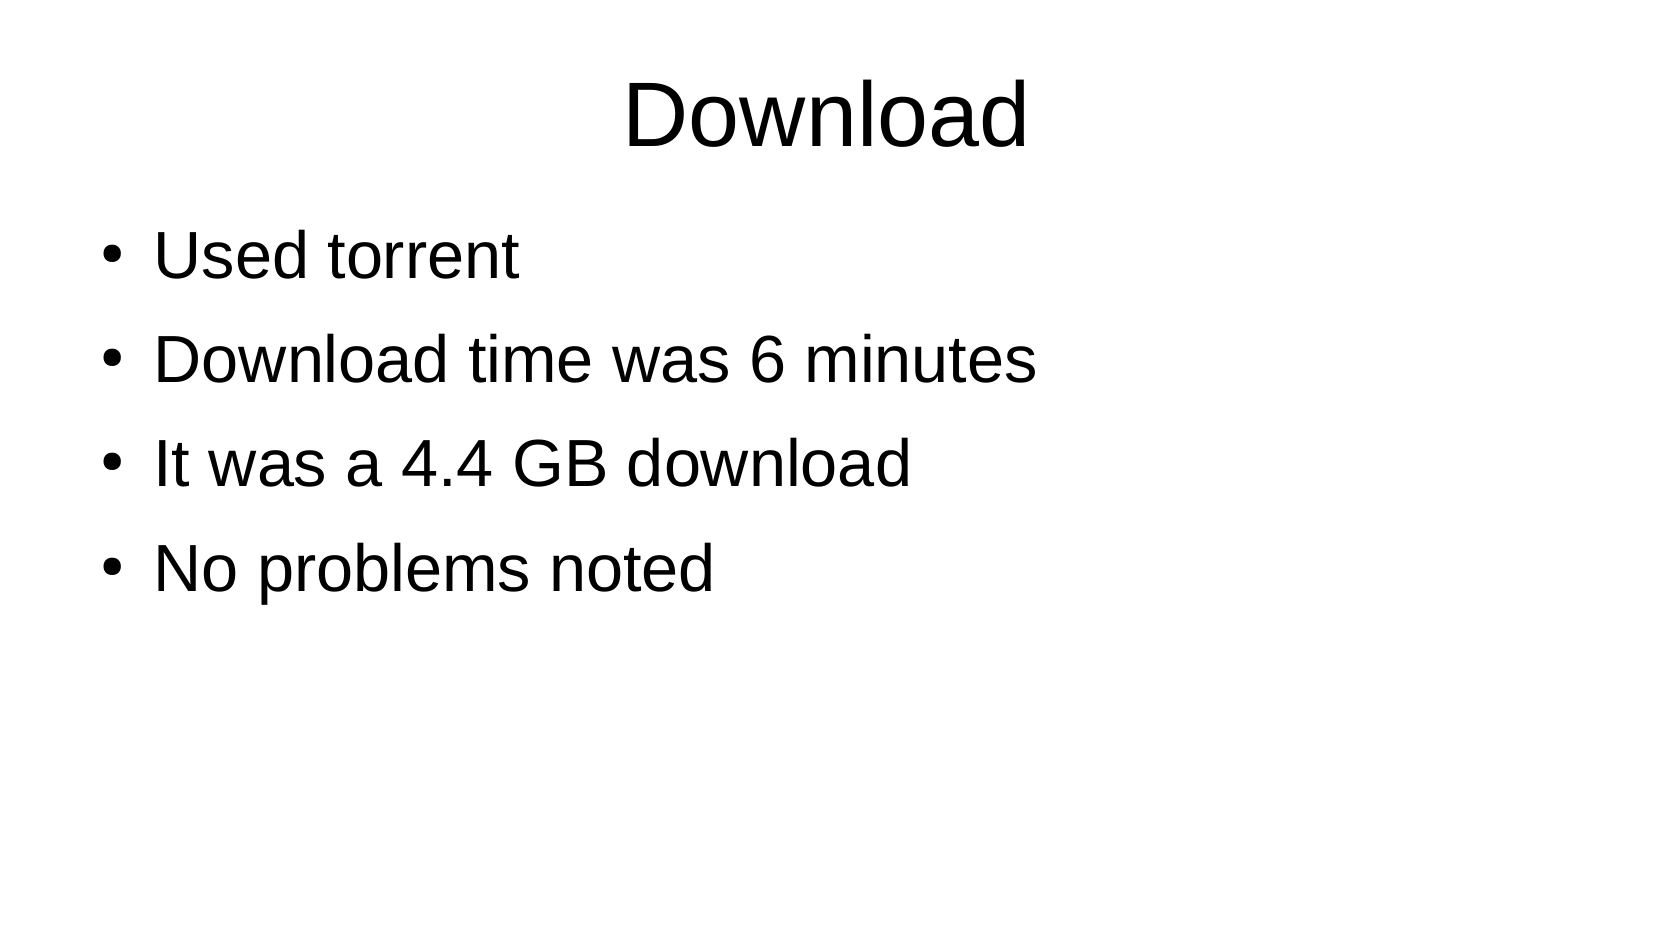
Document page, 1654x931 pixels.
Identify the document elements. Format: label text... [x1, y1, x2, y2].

list Used torrent Download time was 6 minutes It was a 4.4 GB download No problems noted [82, 217, 1571, 758]
title Download [82, 37, 1571, 193]
